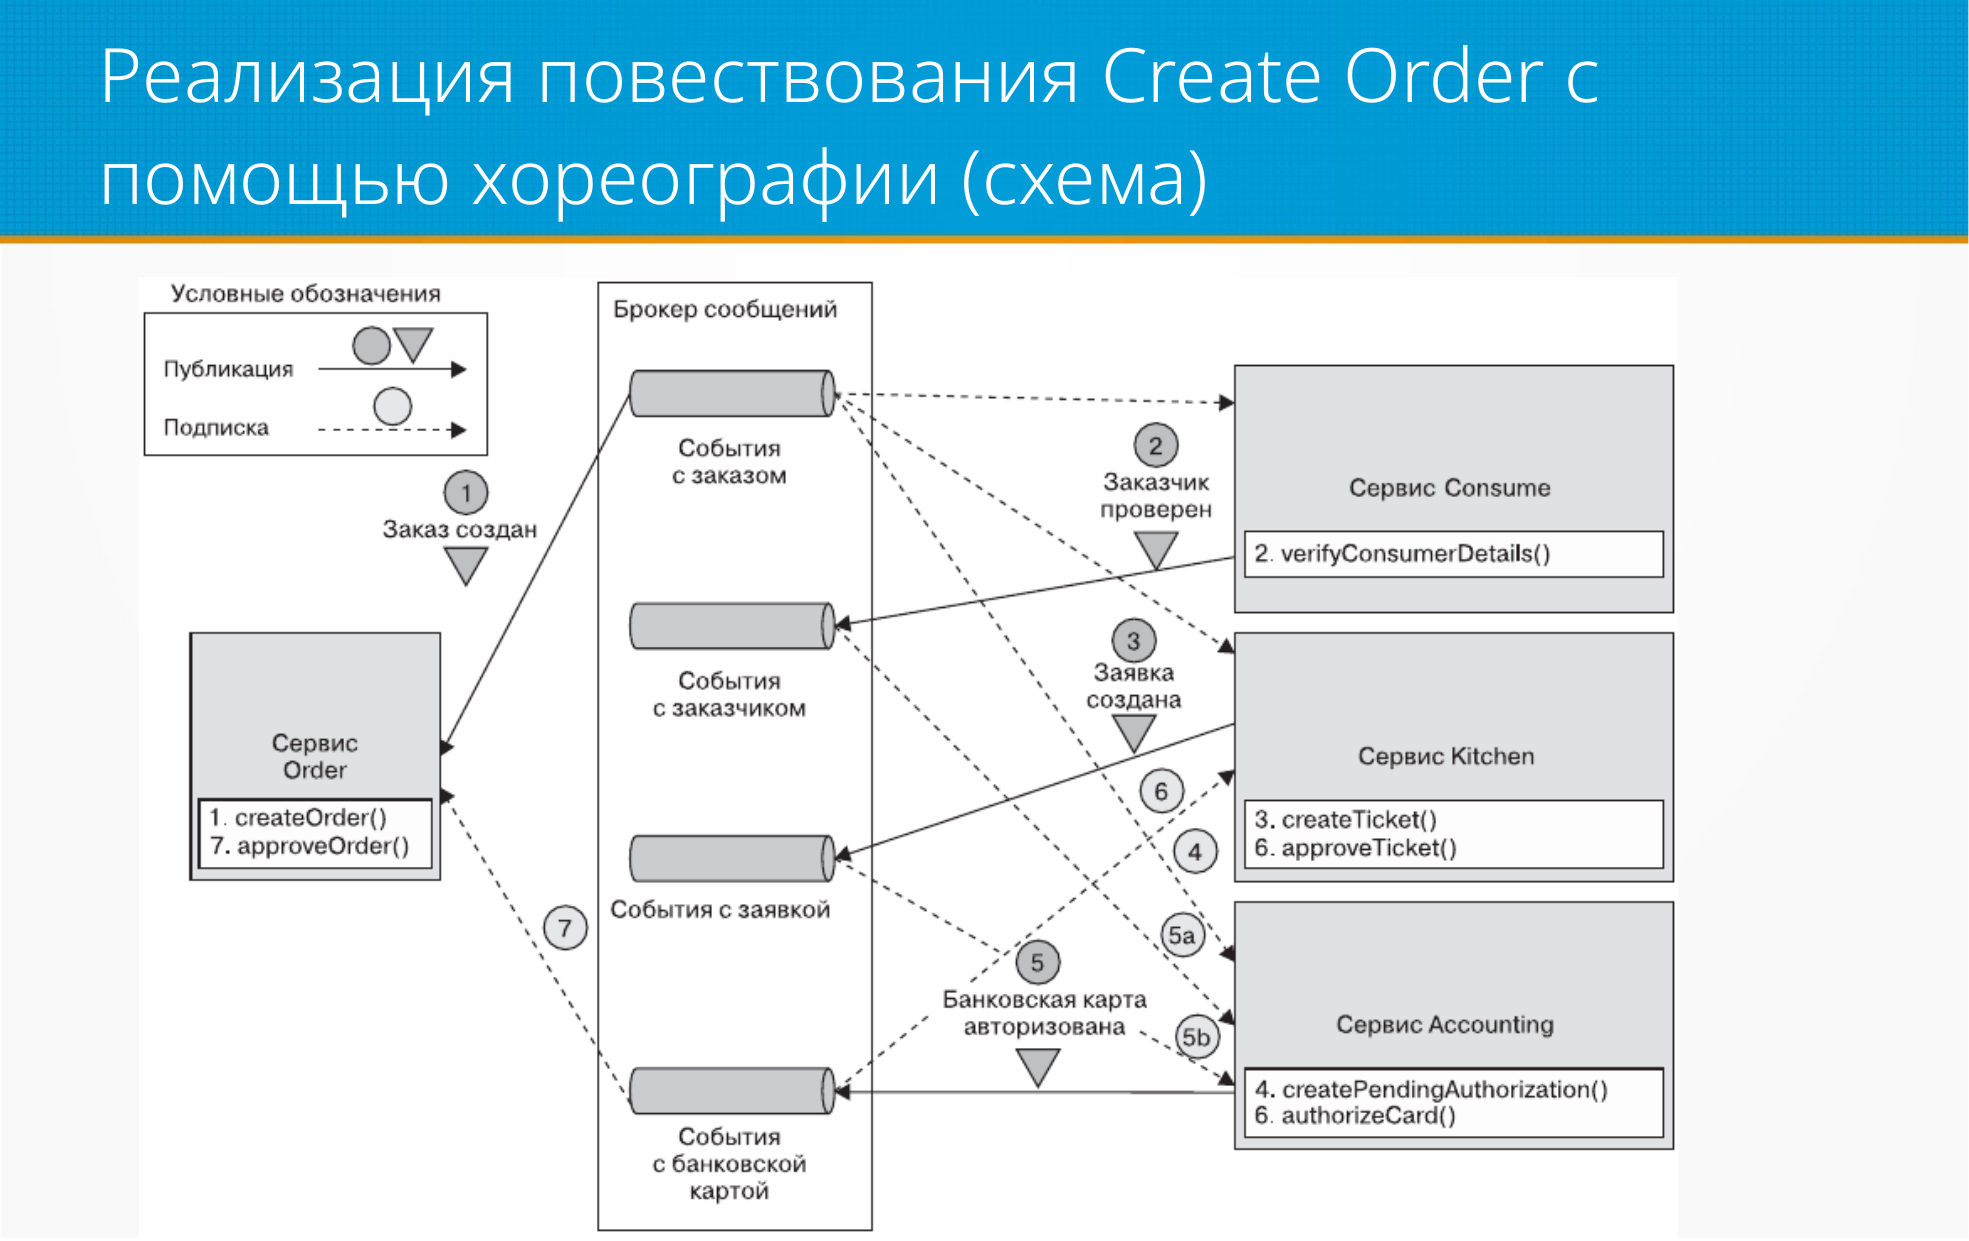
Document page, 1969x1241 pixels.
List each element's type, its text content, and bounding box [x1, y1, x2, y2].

picture [0, 233, 1969, 1241]
title Реализация повествования Create Order с помощью хореографии (схема) [98, 19, 1870, 227]
